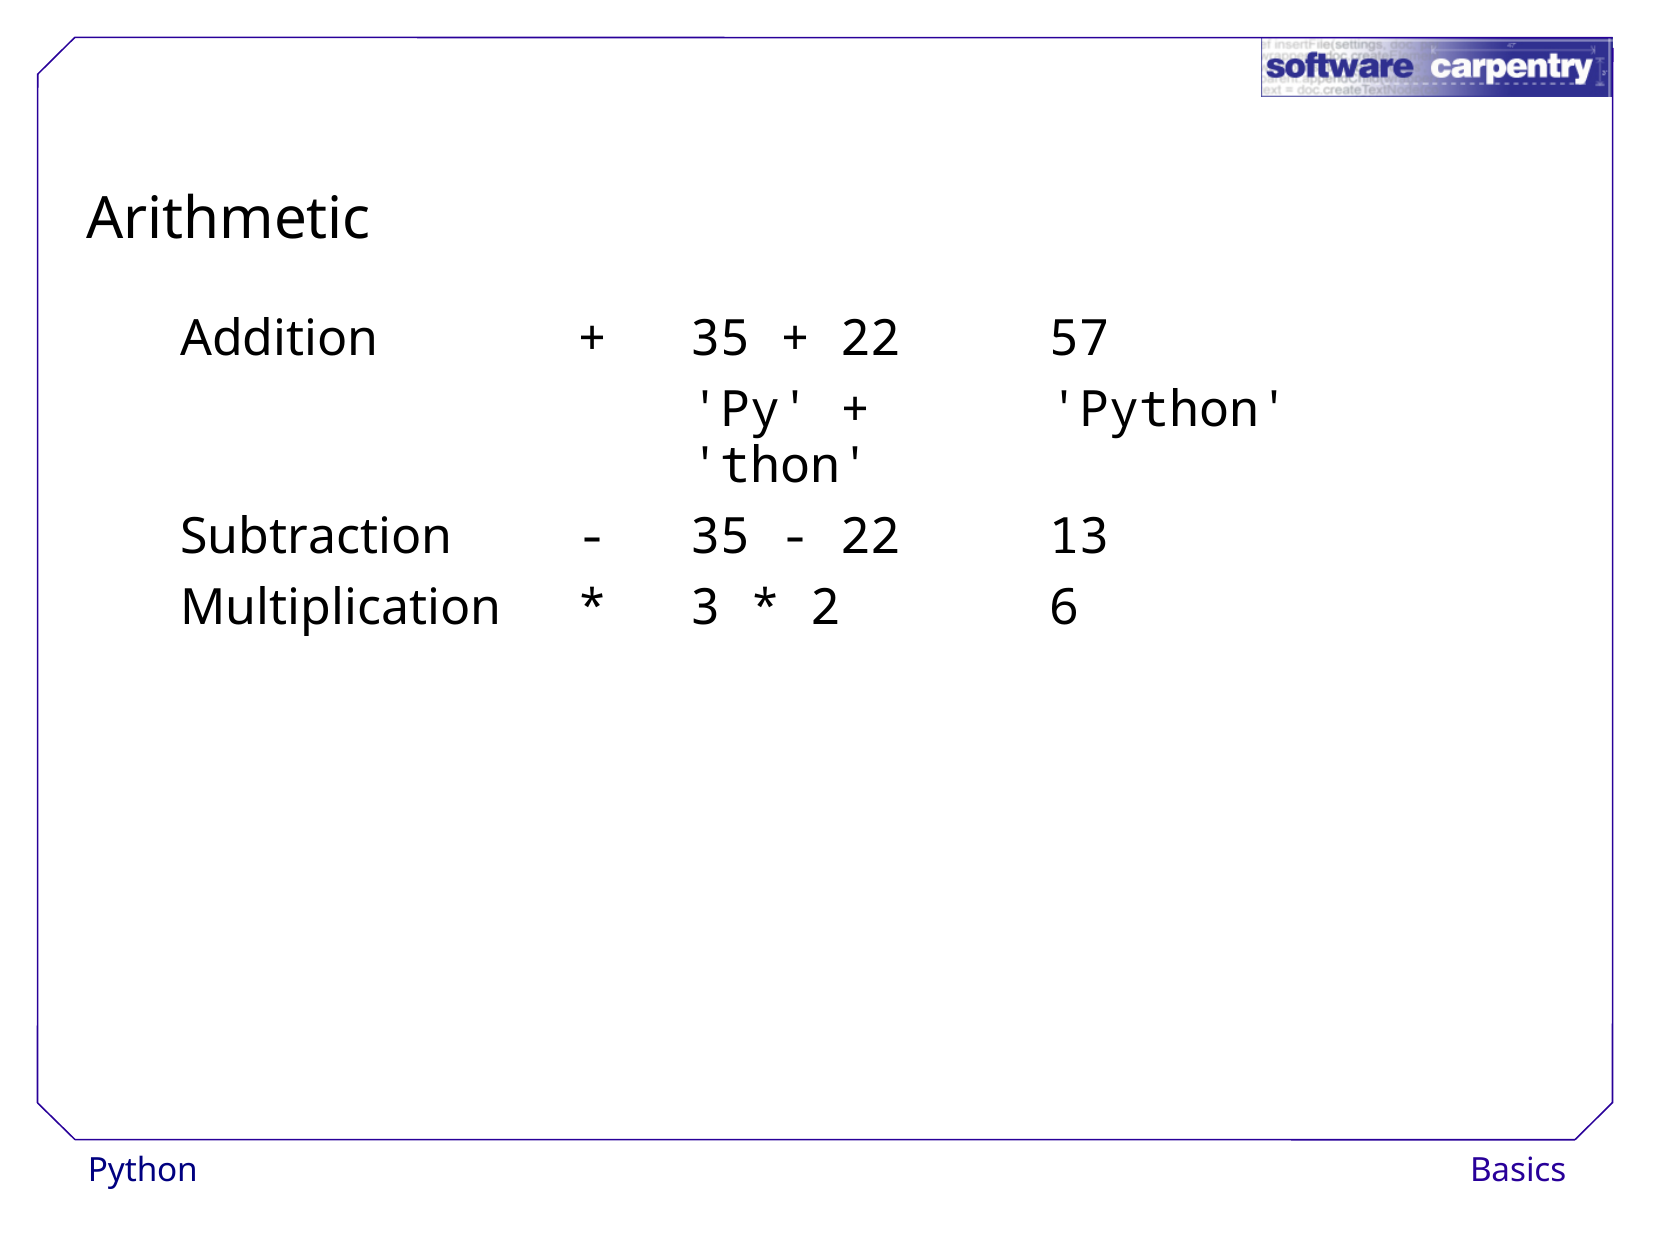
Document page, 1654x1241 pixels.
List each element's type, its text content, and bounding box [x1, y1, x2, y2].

text_box Arithmetic [71, 138, 536, 259]
table_header 57 [1035, 303, 1441, 374]
table_cell 13 [1035, 501, 1441, 572]
table_header Addition [165, 303, 562, 374]
table_cell [562, 374, 676, 501]
table_header 35 + 22 [676, 303, 1035, 374]
table_cell Subtraction [165, 501, 562, 572]
table_cell 'Py' + 'thon' [676, 374, 1035, 501]
table_cell - [562, 501, 676, 572]
table_cell * [562, 572, 676, 643]
picture [1261, 39, 1613, 97]
table_cell [165, 374, 562, 501]
table_cell 3 * 2 [676, 572, 1035, 643]
table_cell Multiplication [165, 572, 562, 643]
table_cell 35 - 22 [676, 501, 1035, 572]
table_cell 6 [1035, 572, 1441, 643]
table_cell 'Python' [1035, 374, 1441, 501]
table_header + [562, 303, 676, 374]
